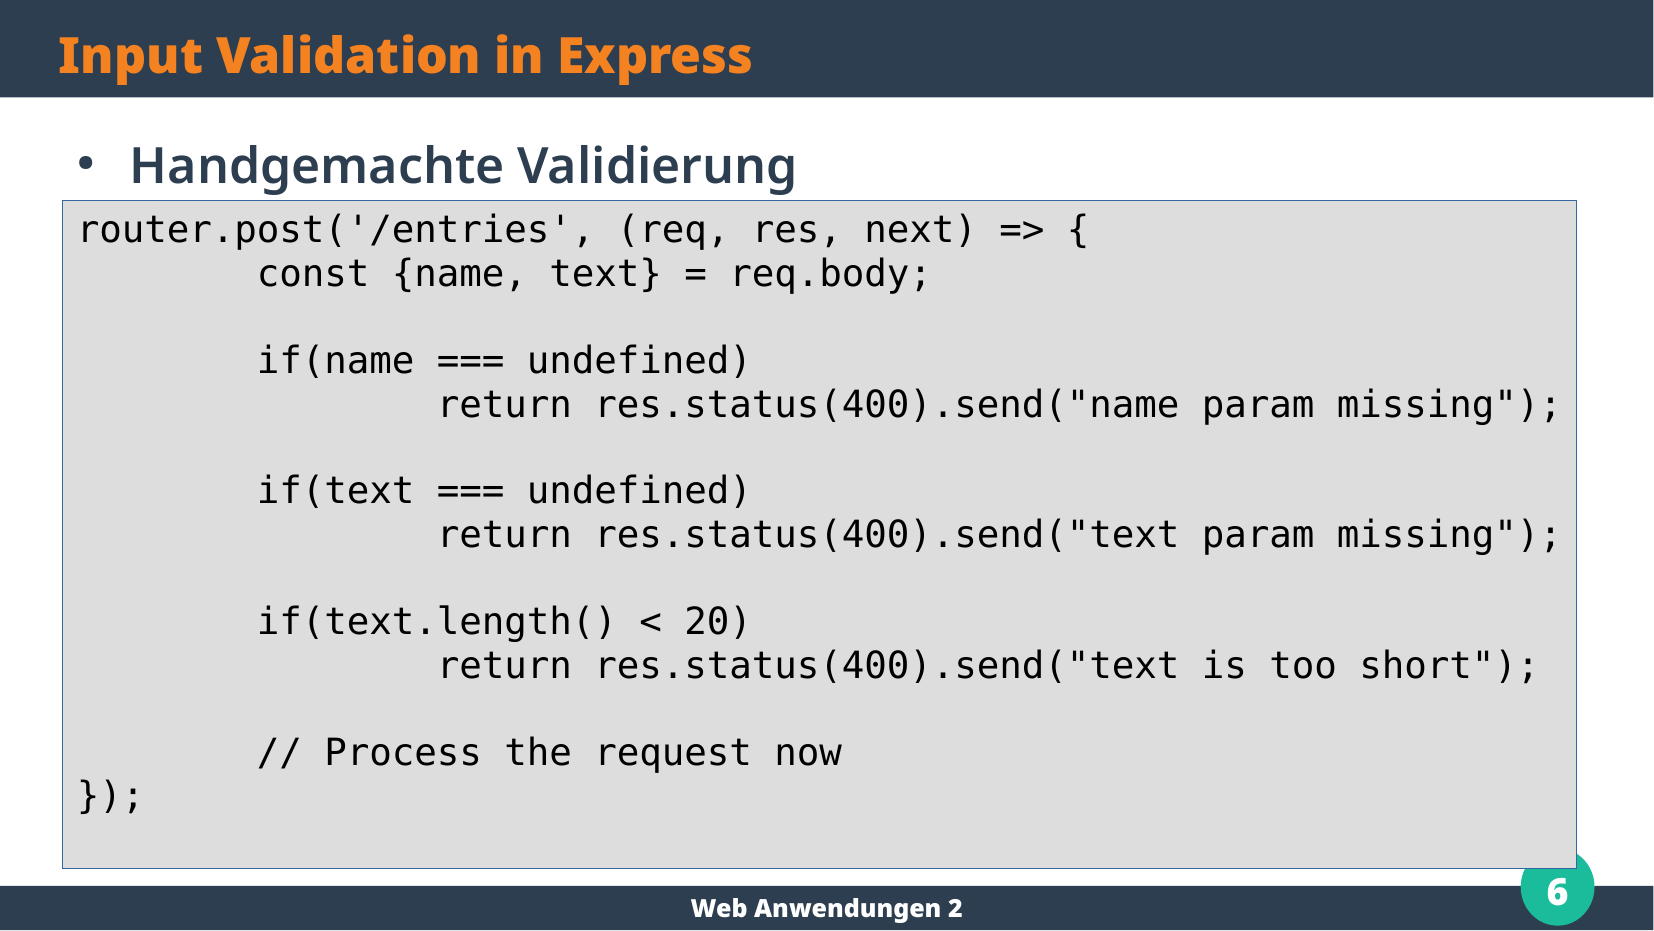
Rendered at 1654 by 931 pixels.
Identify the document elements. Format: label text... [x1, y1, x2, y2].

list Handgemachte Validierung [59, 129, 1595, 864]
text_box router.post('/entries', (req, res, next) => { const {name, text} = req.body; if(name === undefined) return res.status(400).send("name param missing"); if(text === undefined) return res.status(400).send("text param missing"); if(text.length() < 20) return res.status(400).send("text is too short"); // Process the request now }); [62, 200, 1577, 869]
title Input Validation in Express [59, 8, 1595, 89]
